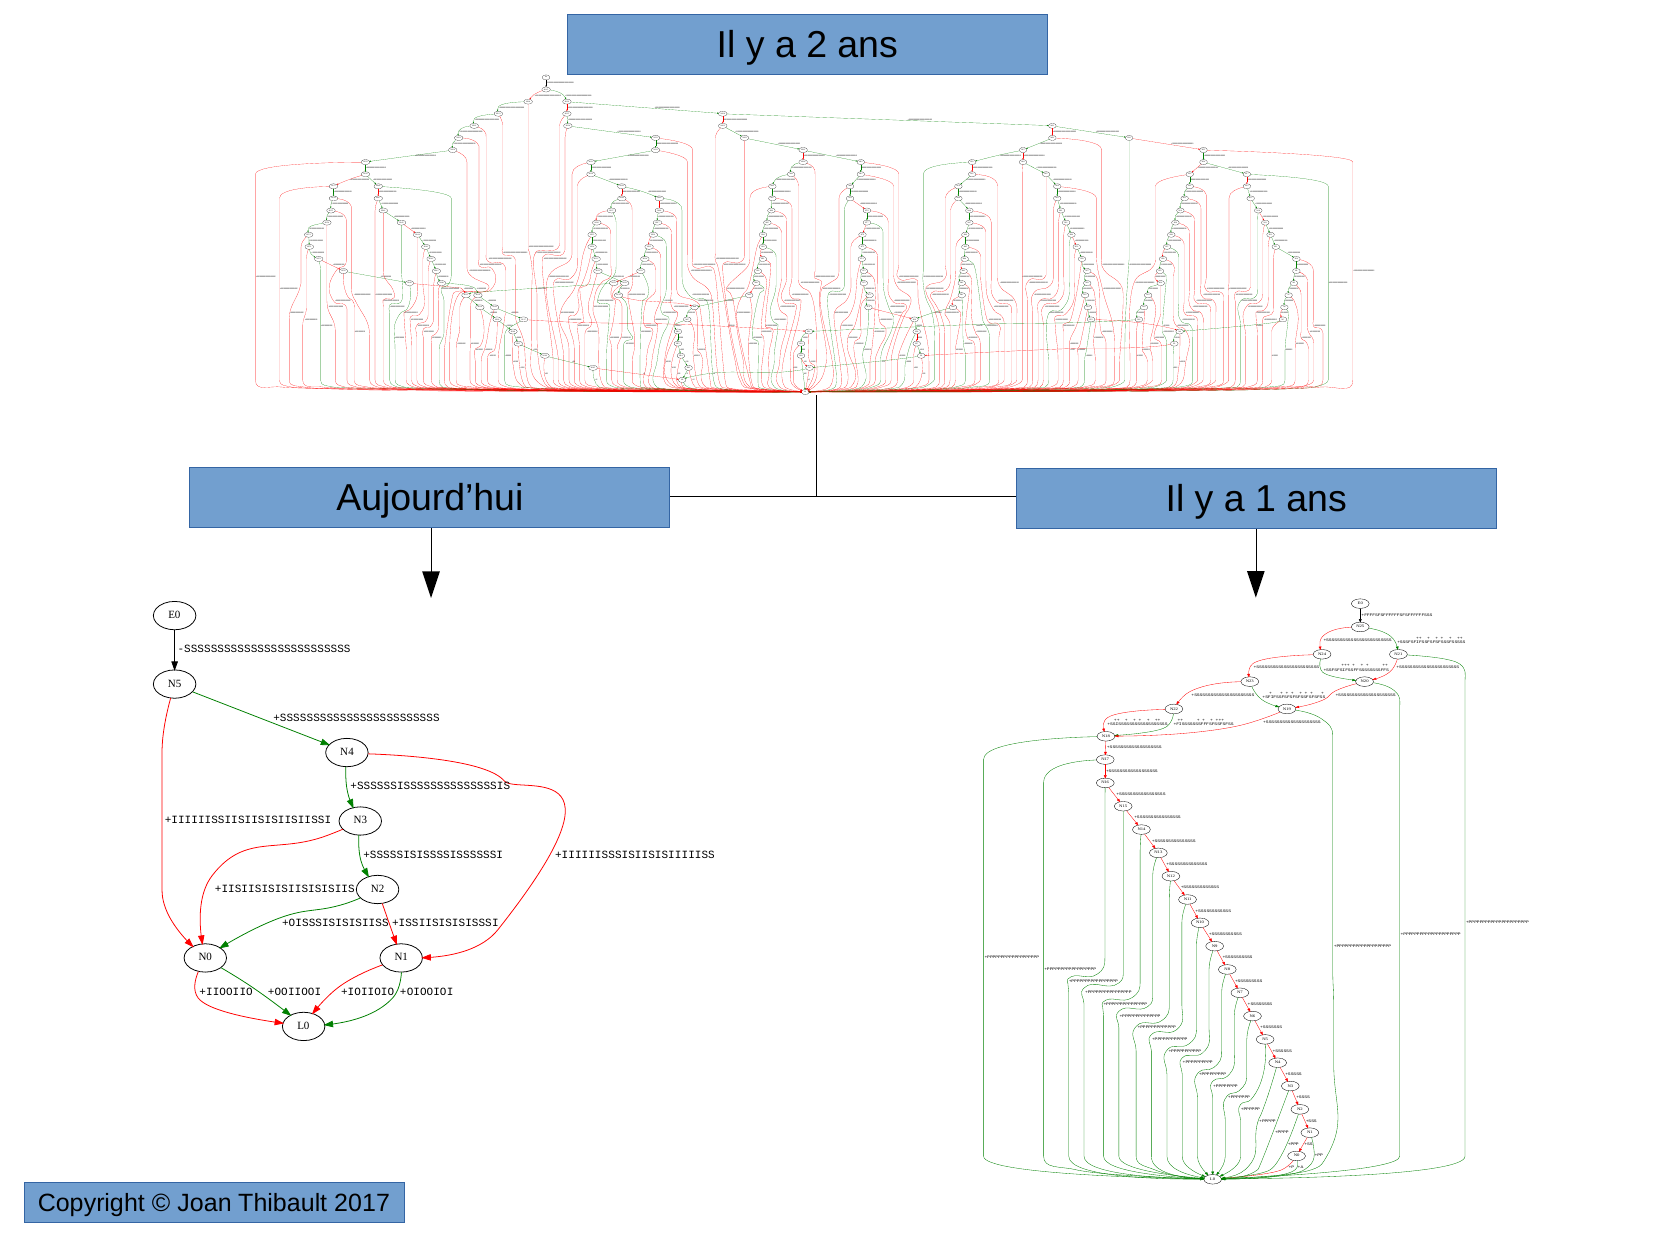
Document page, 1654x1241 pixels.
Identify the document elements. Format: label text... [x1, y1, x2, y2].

text_box Copyright © Joan Thibault 2017 [24, 1182, 405, 1223]
picture [982, 597, 1530, 1186]
text_box Aujourd’hui [189, 467, 670, 528]
picture [149, 597, 713, 1045]
text_box Il y a 1 ans [1016, 468, 1497, 529]
text_box Il y a 2 ans [567, 14, 1048, 75]
picture [254, 74, 1377, 396]
